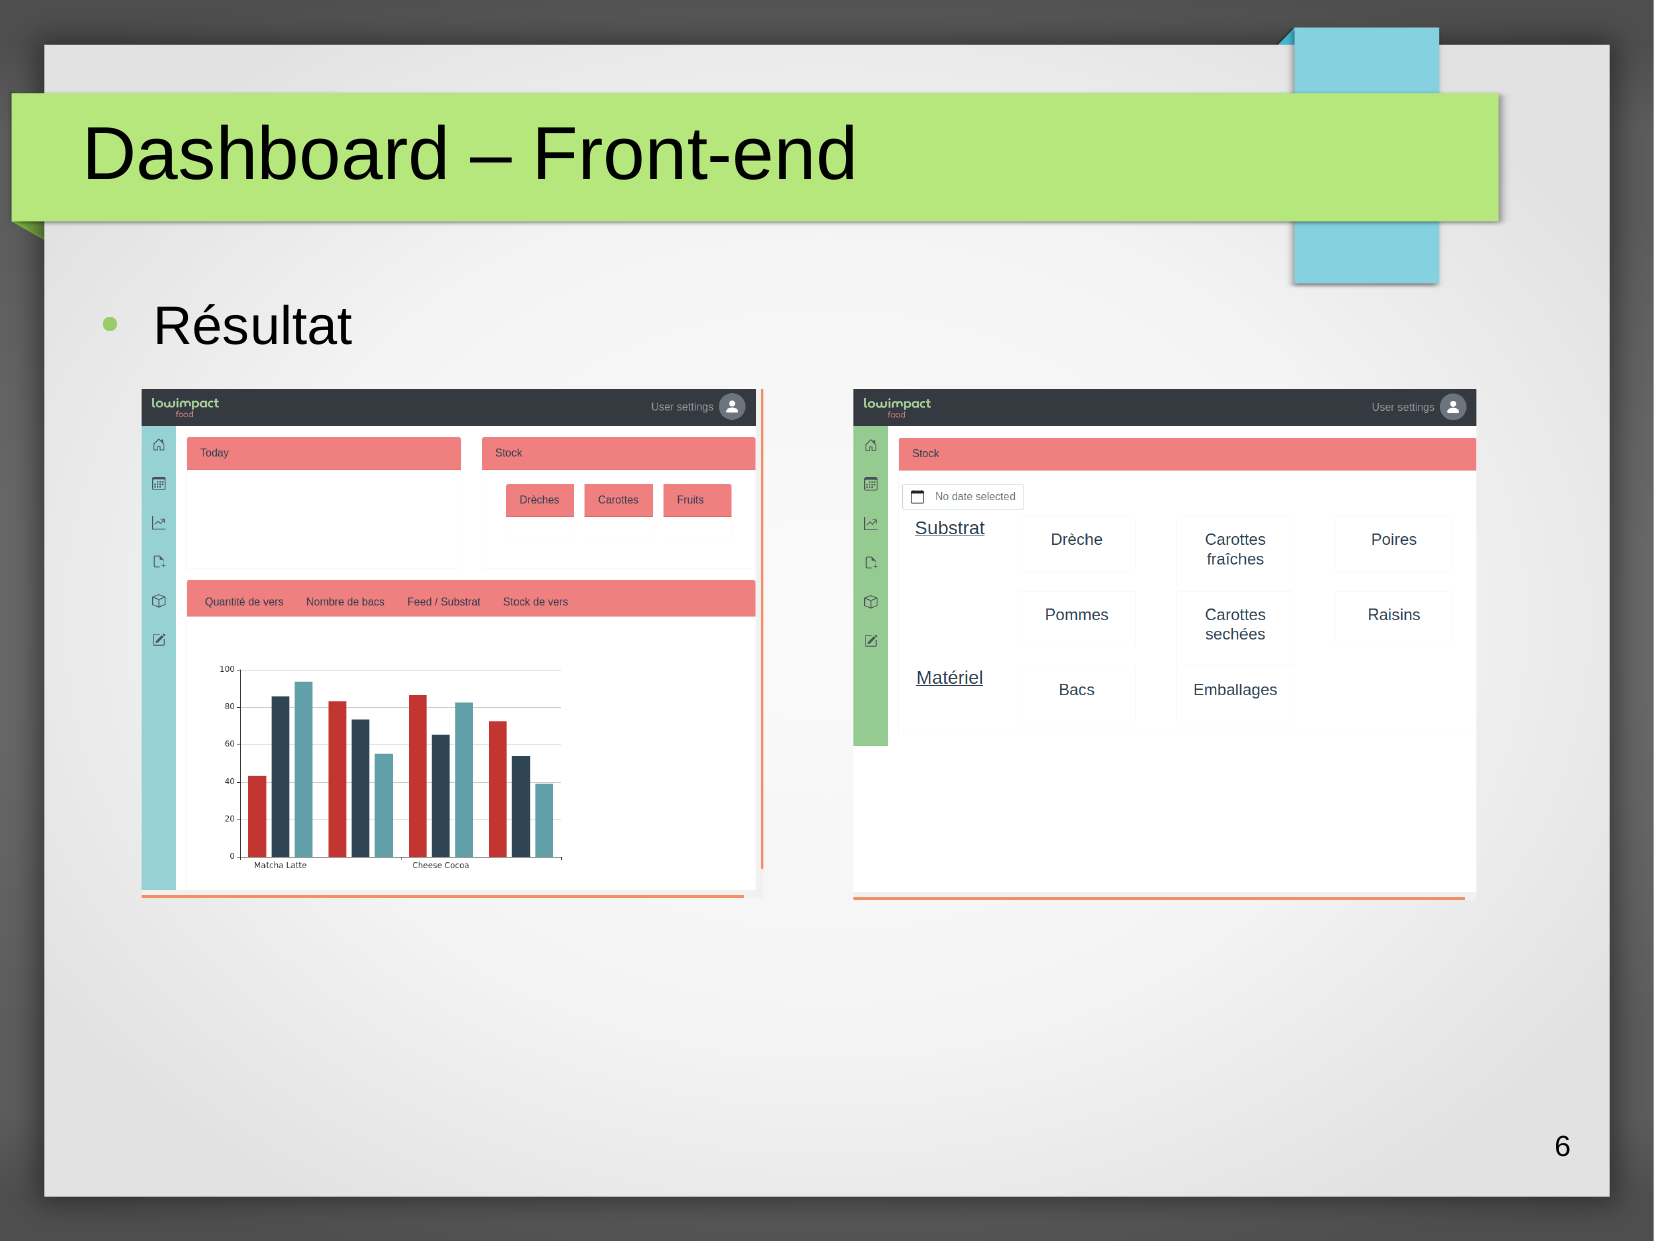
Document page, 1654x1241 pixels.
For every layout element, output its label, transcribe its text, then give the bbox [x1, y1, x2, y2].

title Dashboard – Front-end [82, 94, 1264, 213]
list Résultat [82, 295, 1571, 1015]
picture [0, 0, 1654, 1241]
